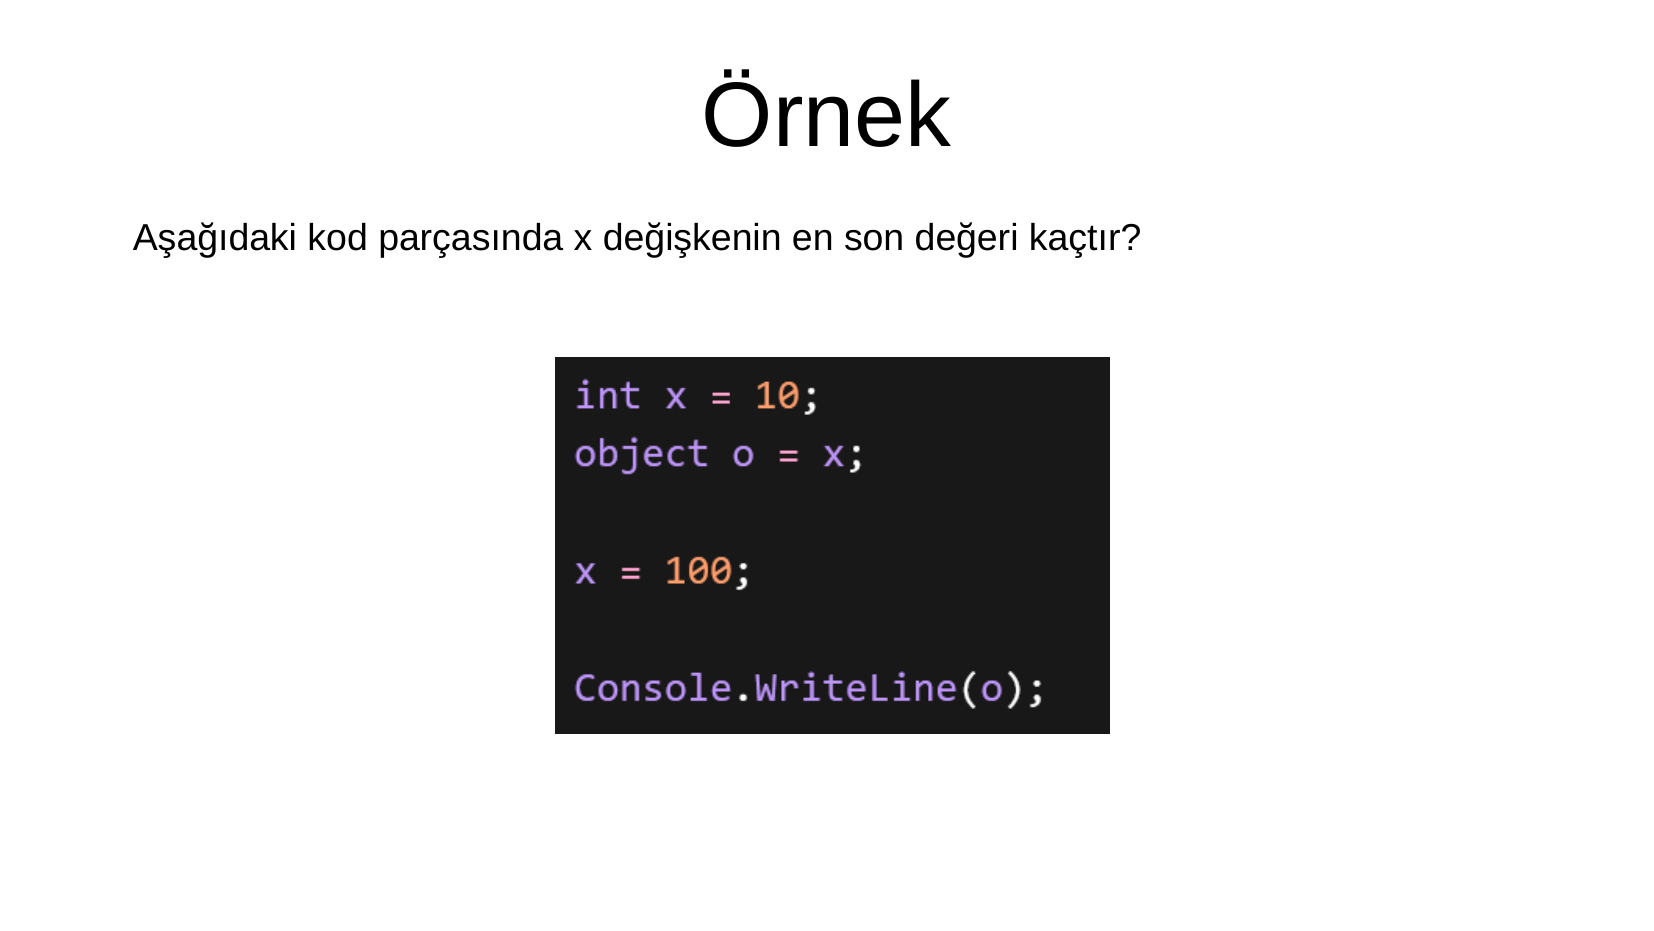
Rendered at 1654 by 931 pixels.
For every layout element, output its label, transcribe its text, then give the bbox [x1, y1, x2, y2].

text_box Aşağıdaki kod parçasında x değişkenin en son değeri kaçtır? [118, 208, 1159, 266]
title Örnek [82, 37, 1571, 193]
picture [555, 357, 1110, 734]
